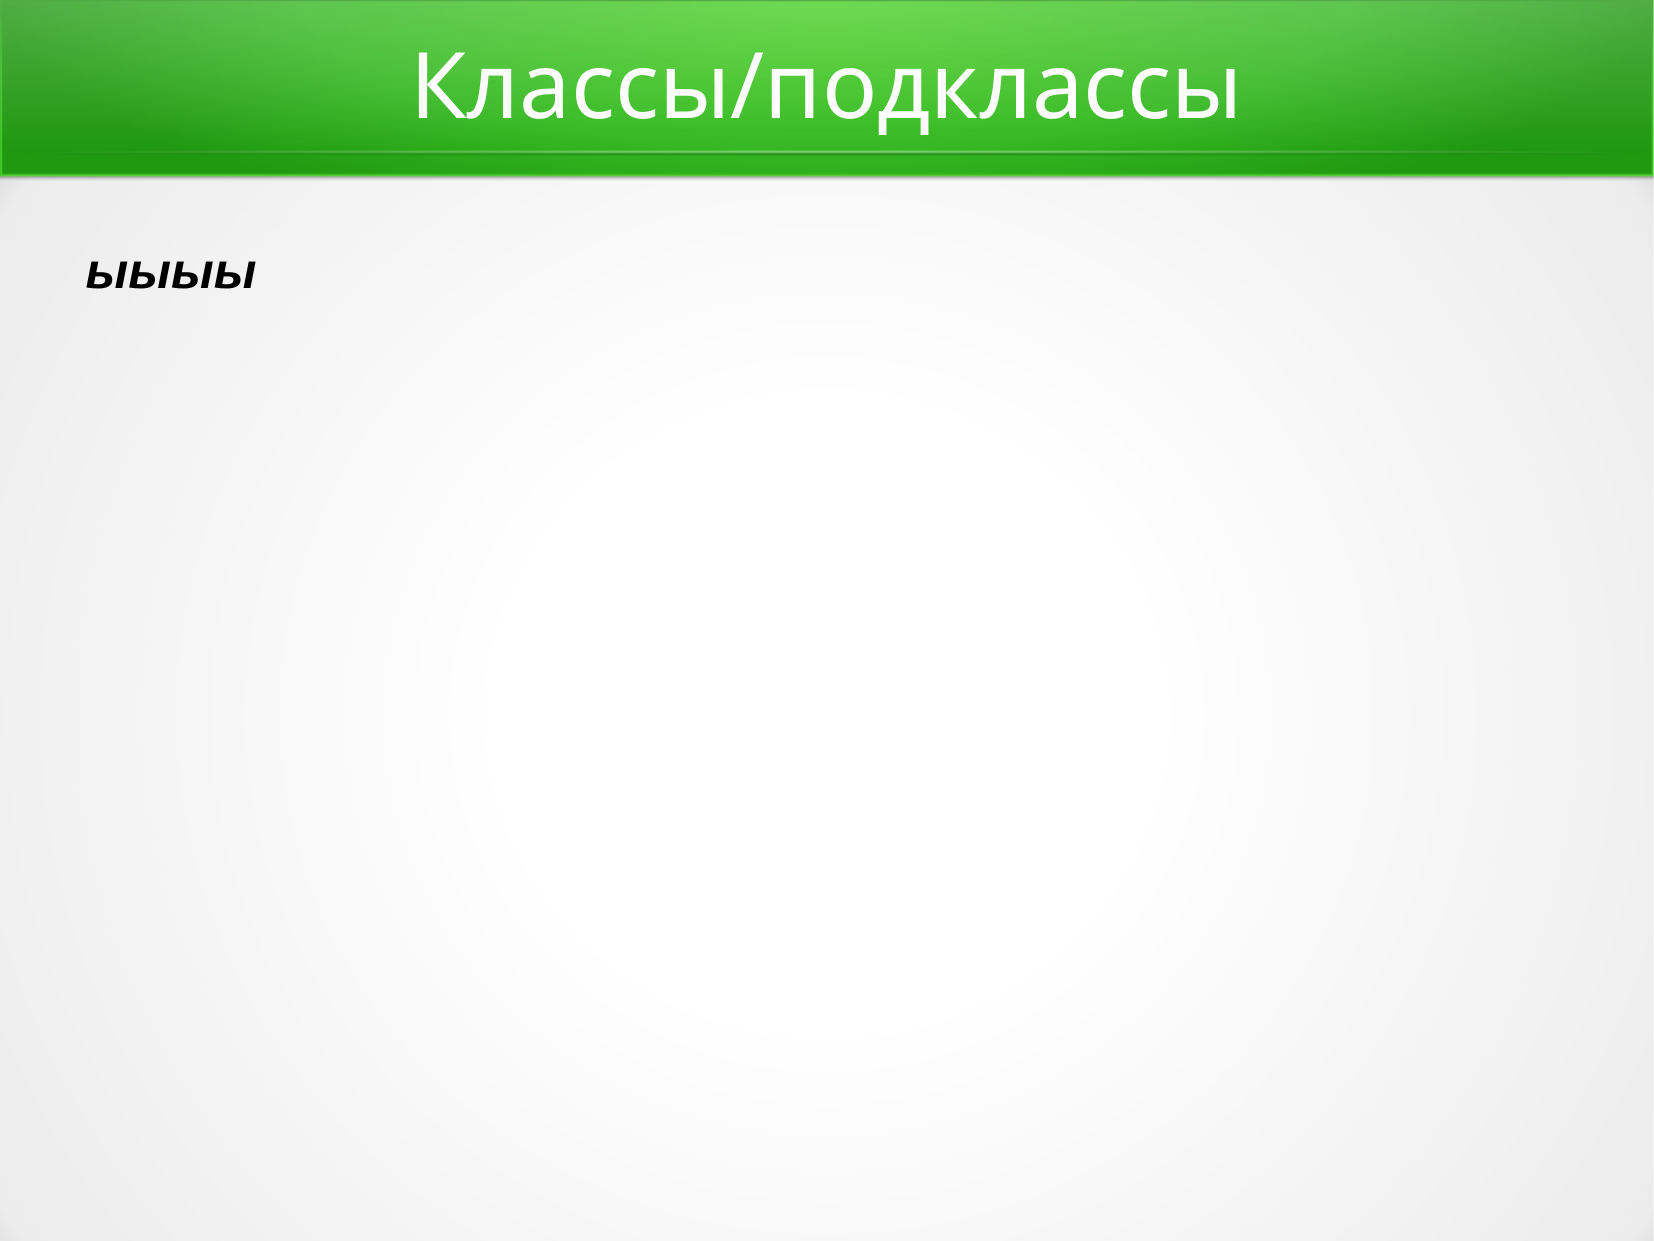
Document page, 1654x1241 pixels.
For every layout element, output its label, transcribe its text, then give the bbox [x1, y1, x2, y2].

picture [0, 0, 1654, 1241]
title Классы/подклассы [82, 11, 1571, 154]
text_box ыыыы [70, 236, 1571, 1189]
